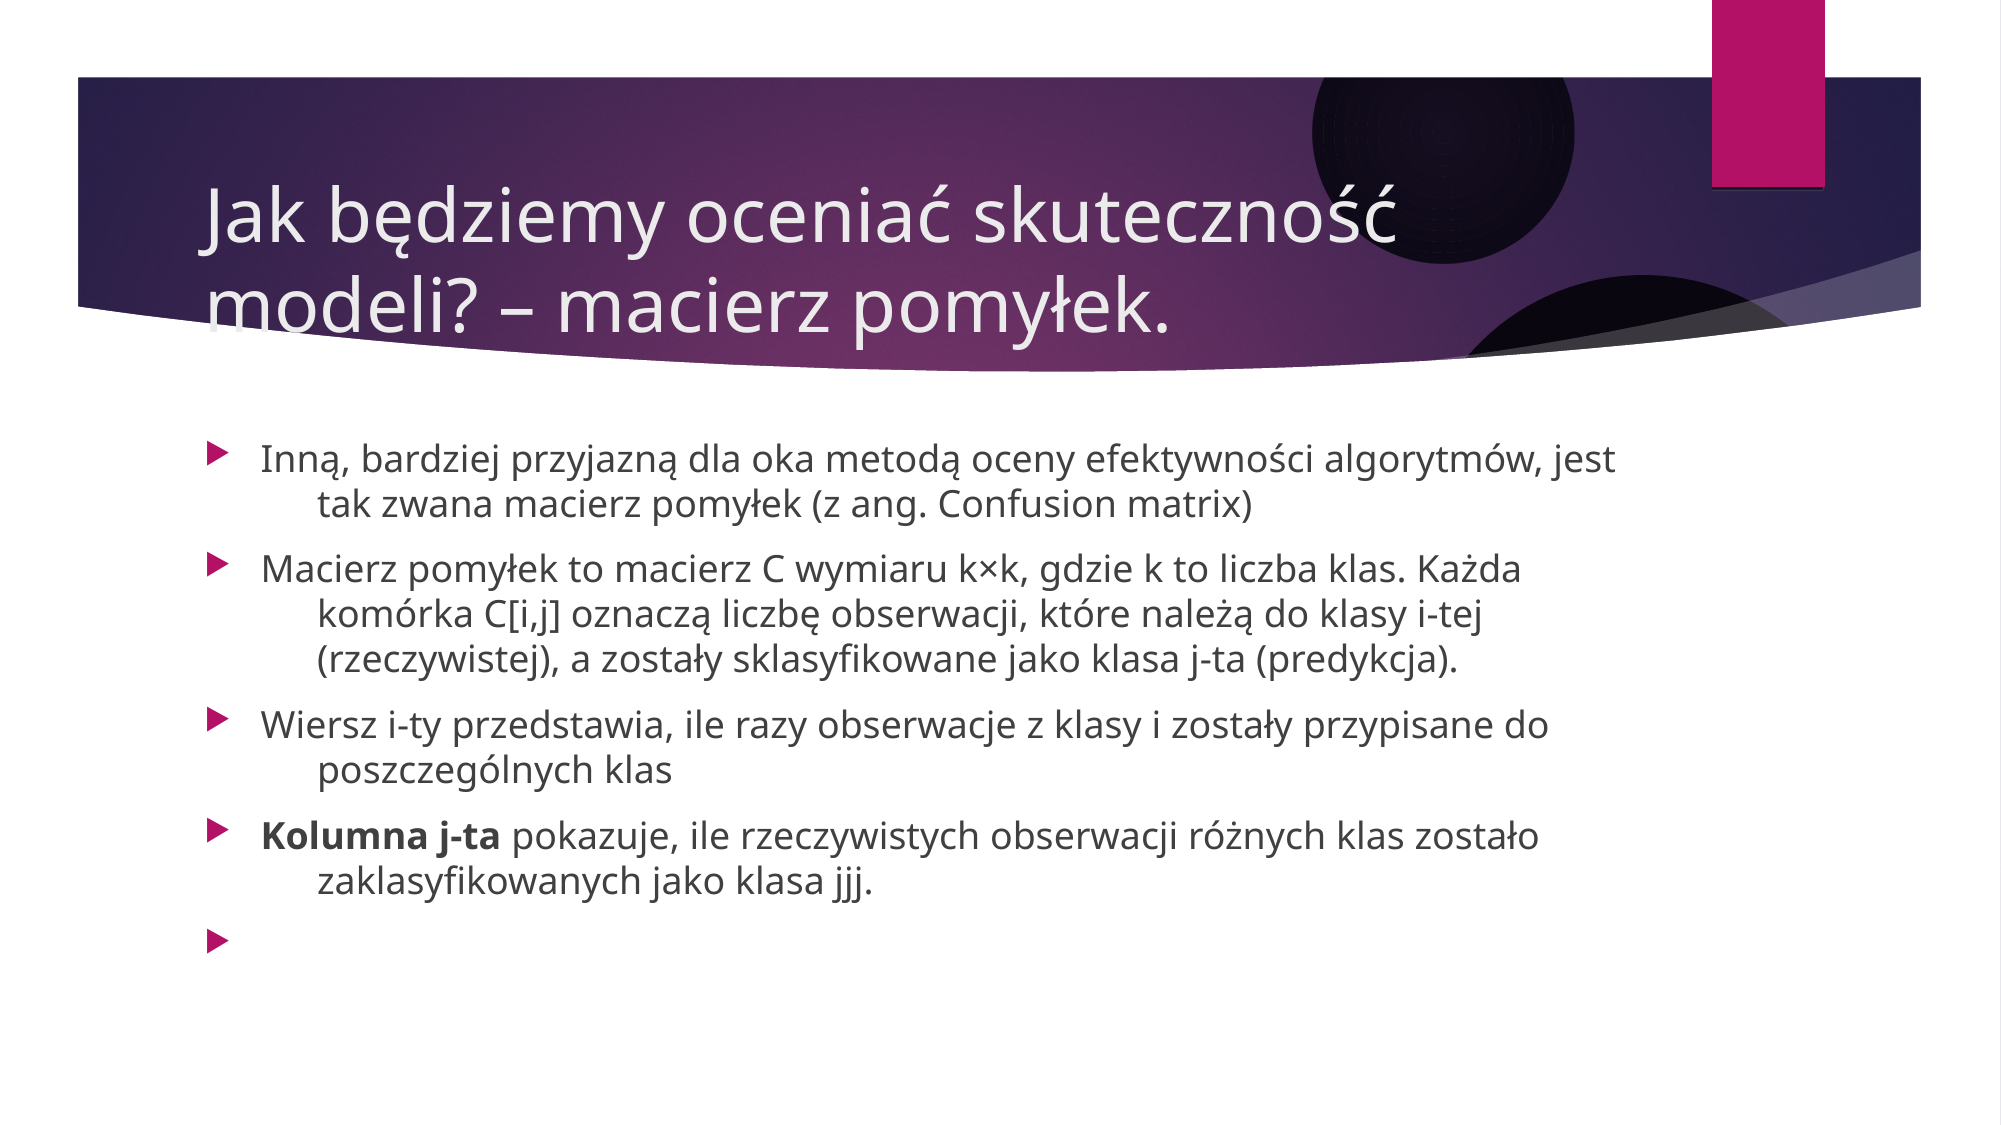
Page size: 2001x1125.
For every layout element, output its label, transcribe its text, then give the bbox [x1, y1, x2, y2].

title Jak będziemy oceniać skuteczność modeli? – macierz pomyłek. [189, 159, 1627, 276]
list Inną, bardziej przyjazną dla oka metodą oceny efektywności algorytmów, jest tak zwana macierz pomyłek (z ang. Confusion matrix) Macierz pomyłek to macierz C wymiaru k×k, gdzie k to liczba klas. Każda komórka C[i,j] oznaczą liczbę obserwacji, które należą do klasy i-tej (rzeczywistej), a zostały sklasyfikowane jako klasa j-ta (predykcja). Wiersz i-ty przedstawia, ile razy obserwacje z klasy i zostały przypisane do poszczególnych klas Kolumna j-ta pokazuje, ile rzeczywistych obserwacji różnych klas zostało zaklasyfikowanych jako klasa jjj. [189, 427, 1638, 988]
